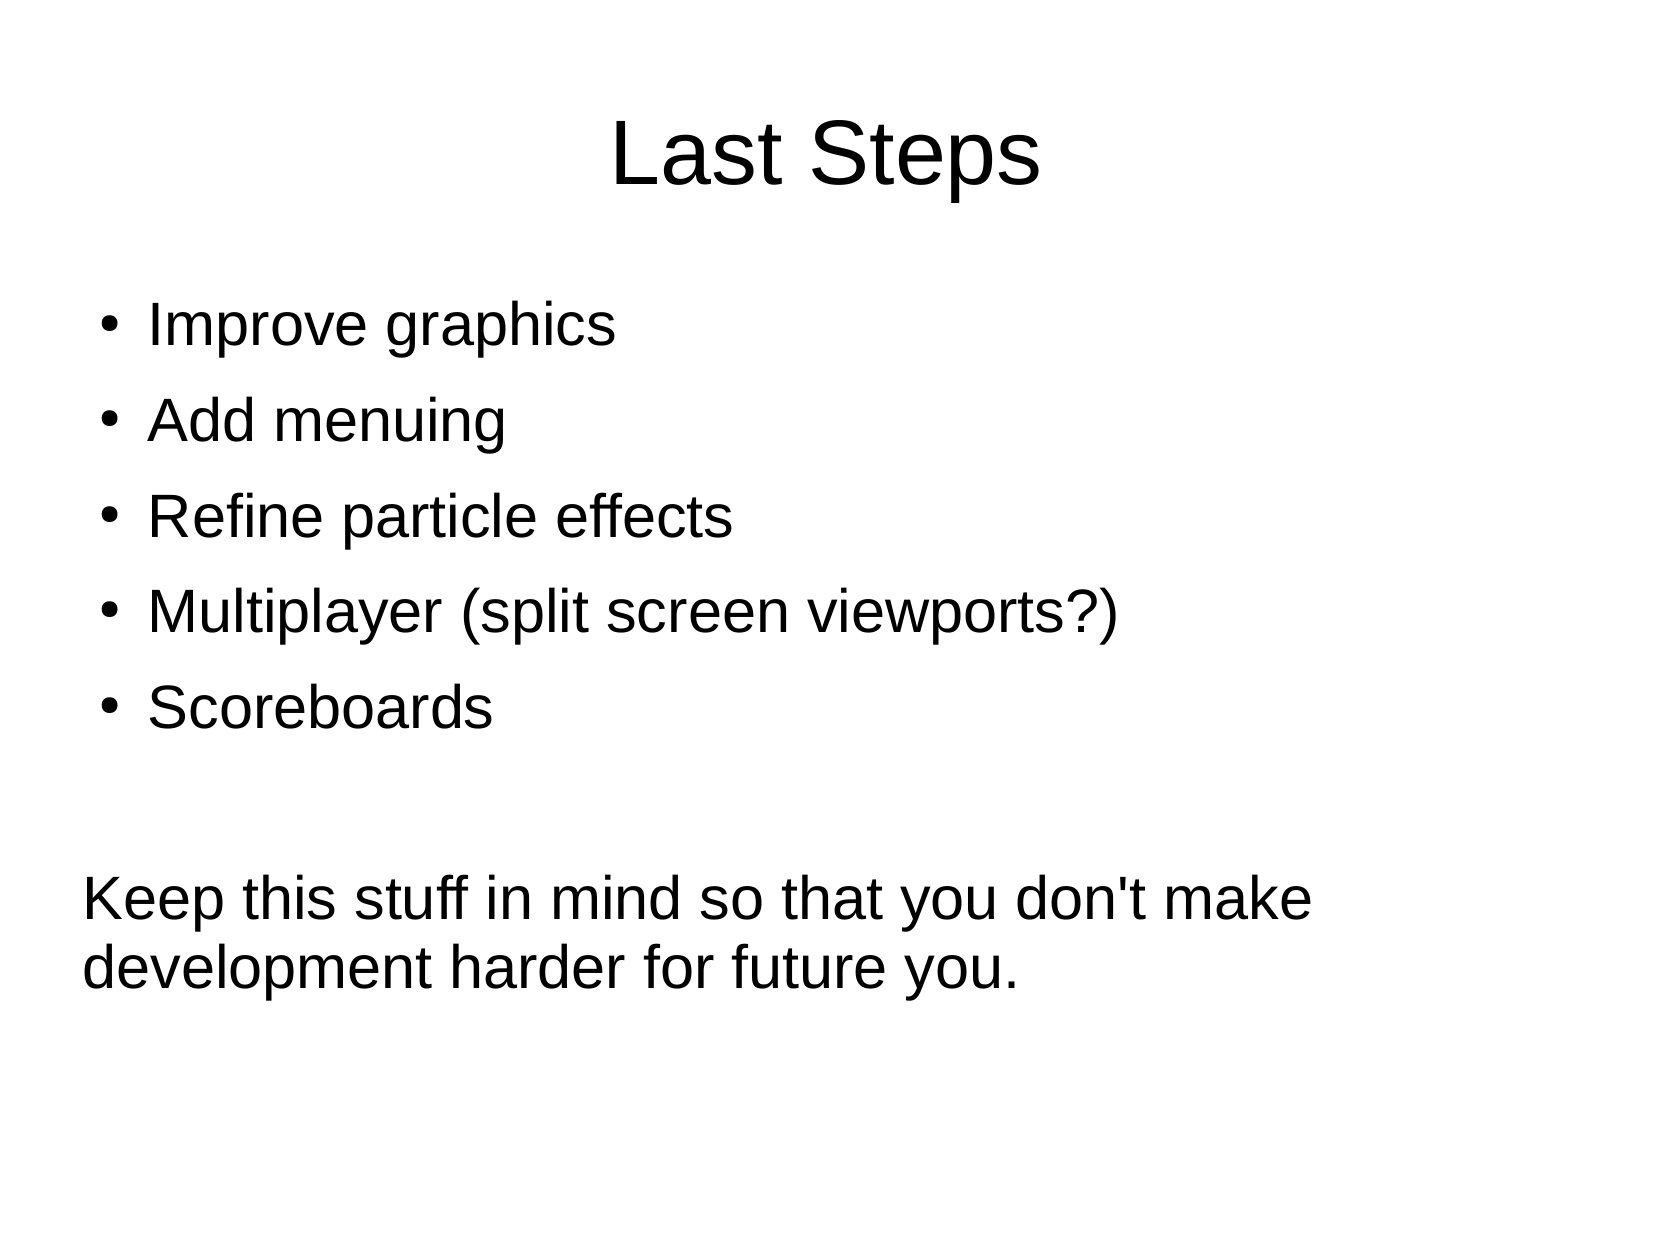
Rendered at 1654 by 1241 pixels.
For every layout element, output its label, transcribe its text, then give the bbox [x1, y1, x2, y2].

title Last Steps [82, 49, 1571, 257]
list Improve graphics Add menuing Refine particle effects Multiplayer (split screen viewports?) Scoreboards Keep this stuff in mind so that you don't make development harder for future you. [82, 290, 1571, 1010]
